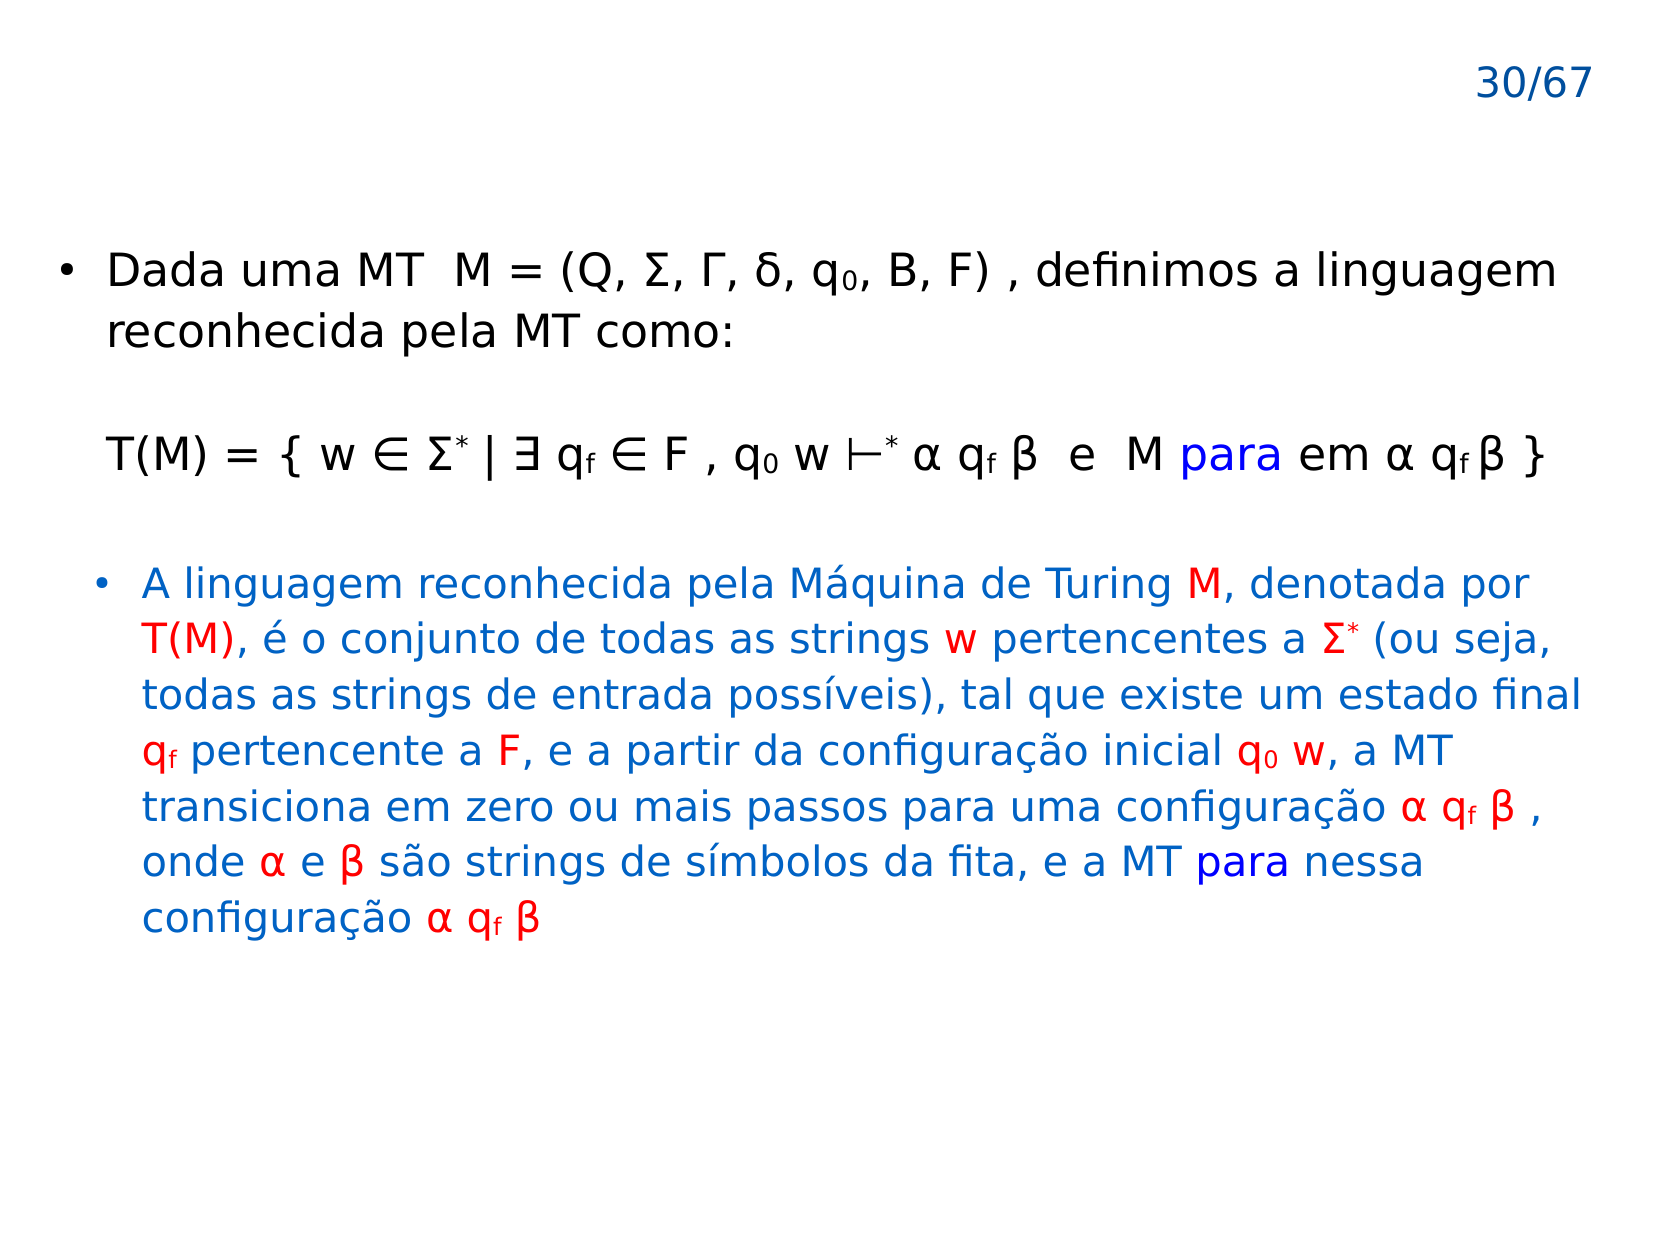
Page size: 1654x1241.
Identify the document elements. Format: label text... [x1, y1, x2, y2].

list Dada uma MT M = (Q, Σ, Γ, δ, q0, B, F) , definimos a linguagem reconhecida pela MT como: T(M) = { w ∈ Σ* | ∃ qf ∈ F , q0 w ⊢* α qf β e M para em α qf β } A linguagem reconhecida pela Máquina de Turing M, denotada por T(M), é o conjunto de todas as strings w pertencentes a Σ* (ou seja, todas as strings de entrada possíveis), tal que existe um estado final qf pertencente a F, e a partir da configuração inicial q0 w, a MT transiciona em zero ou mais passos para uma configuração α qf β , onde α e β são strings de símbolos da fita, e a MT para nessa configuração α qf β [59, 236, 1595, 1211]
